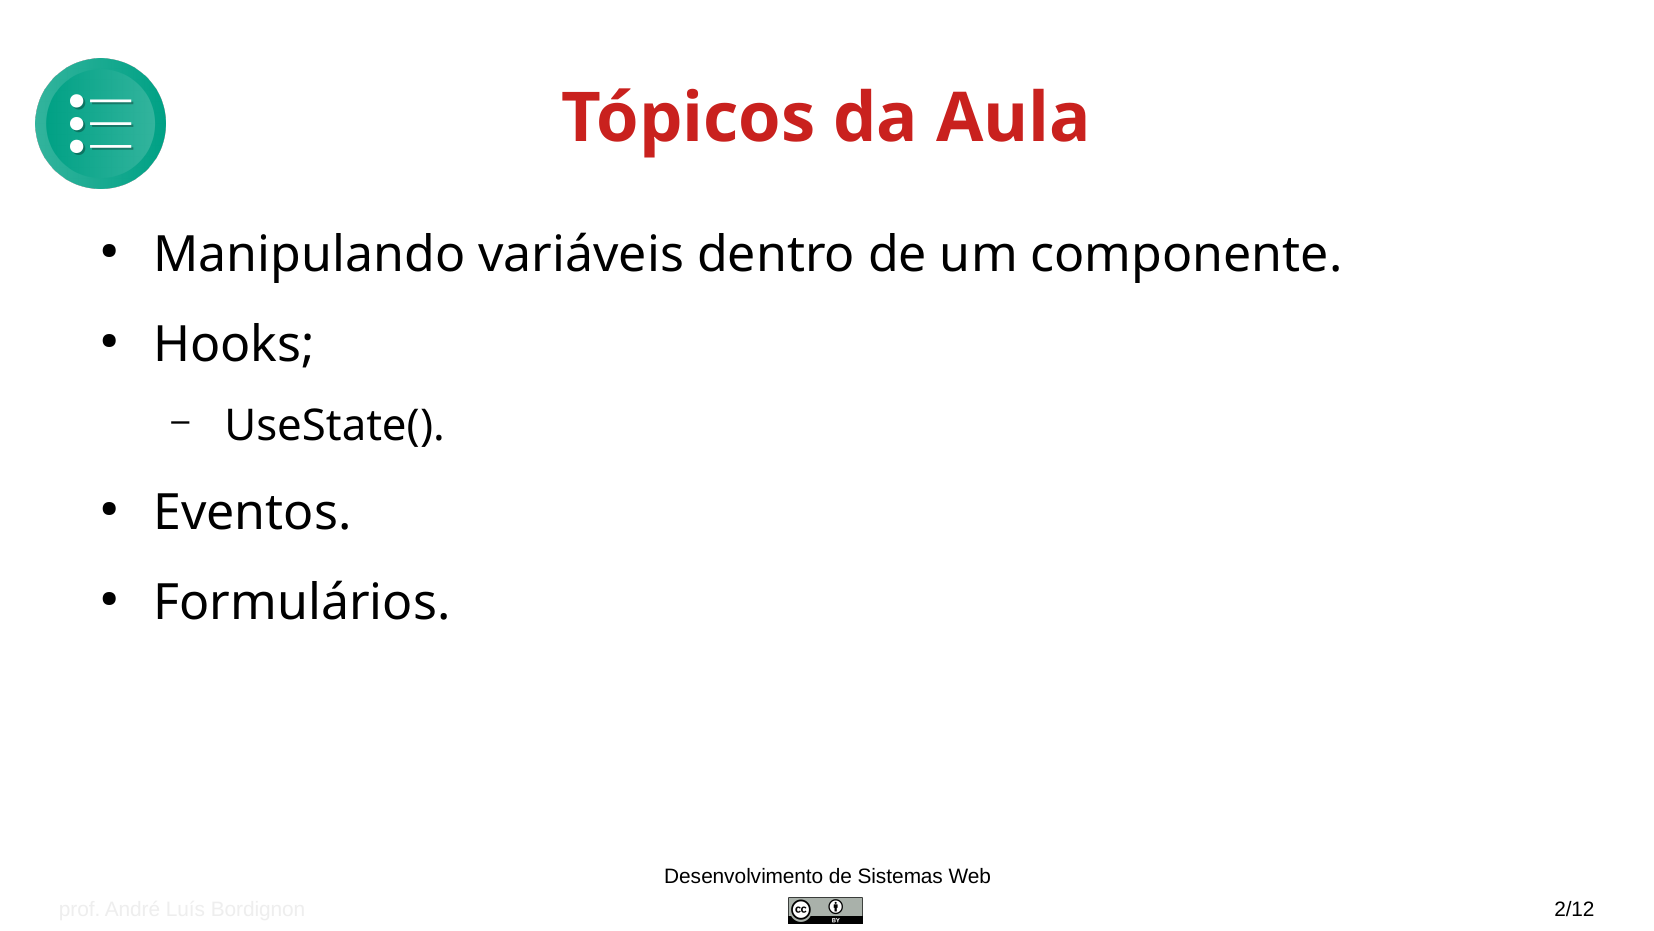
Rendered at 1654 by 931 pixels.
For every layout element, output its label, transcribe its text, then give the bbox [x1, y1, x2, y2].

picture [35, 58, 166, 189]
list Manipulando variáveis dentro de um componente. Hooks; UseState(). Eventos. Formulários. [82, 217, 1571, 827]
title Tópicos da Aula [82, 37, 1571, 193]
picture [788, 897, 863, 924]
